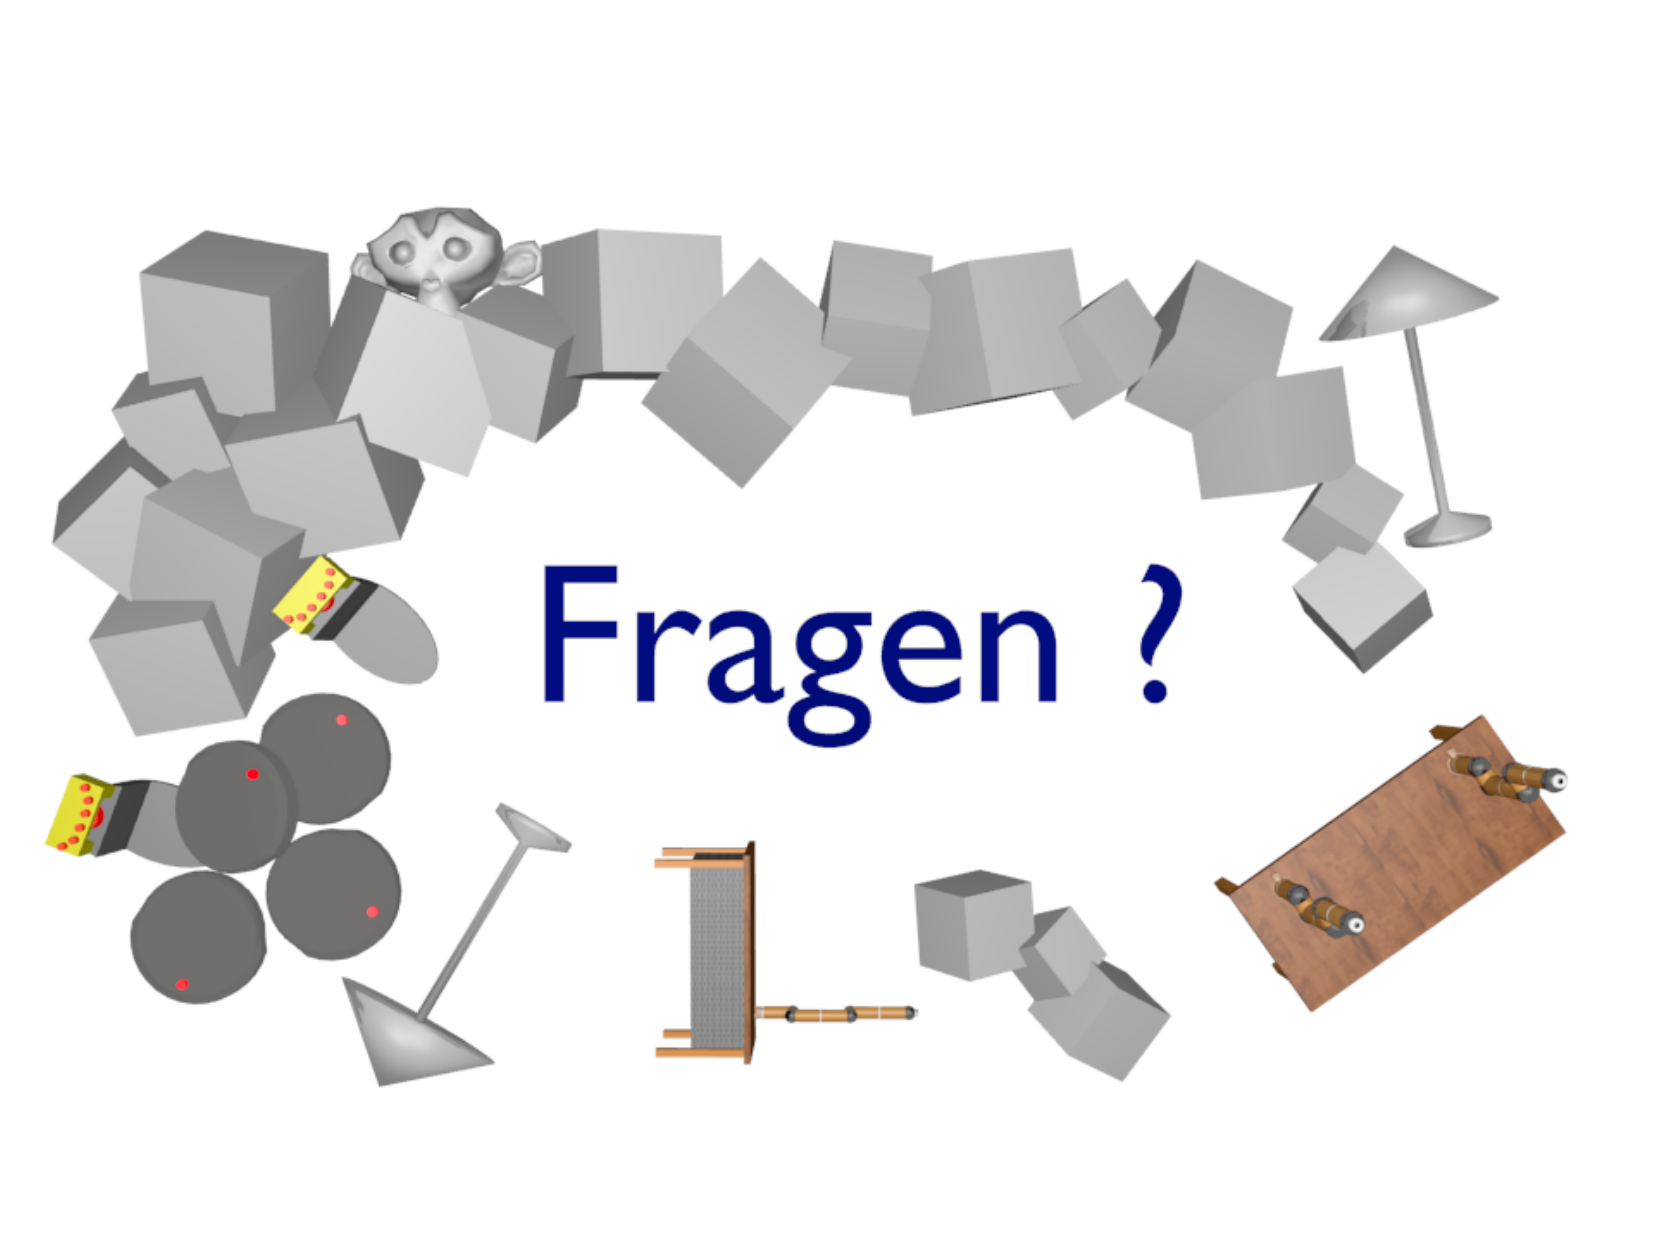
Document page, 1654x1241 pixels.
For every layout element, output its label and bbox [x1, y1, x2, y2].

picture [0, 191, 1654, 1123]
